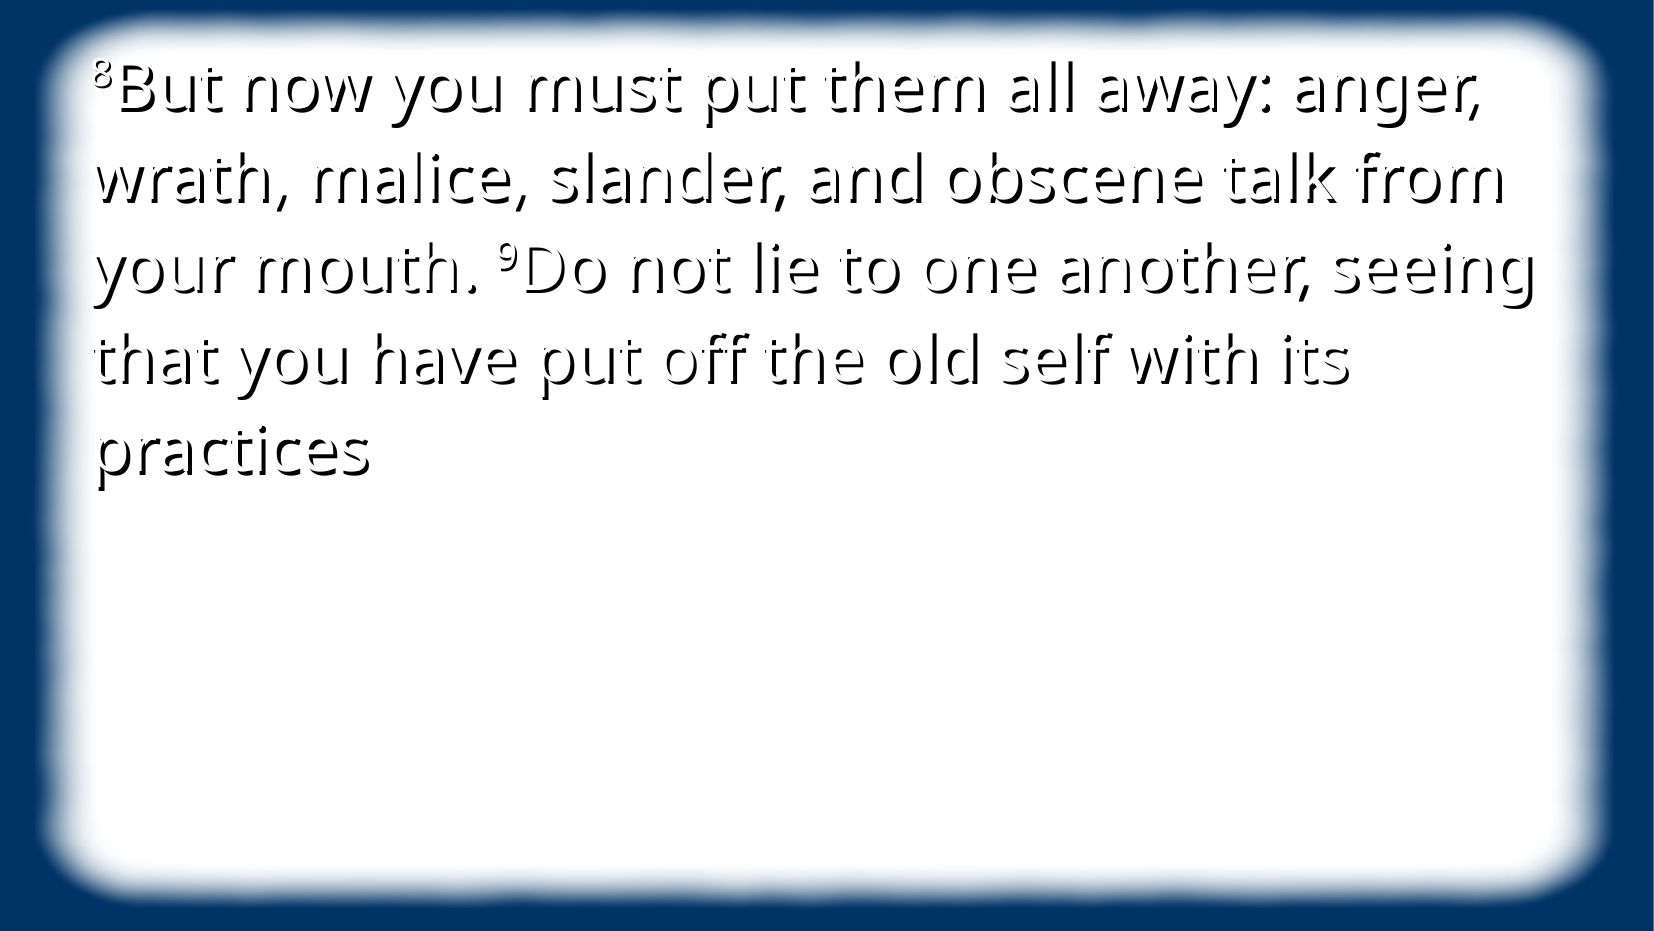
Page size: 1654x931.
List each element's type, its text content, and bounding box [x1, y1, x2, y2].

text_box 8But now you must put them all away: anger, wrath, malice, slander, and obscene talk from your mouth. 9Do not lie to one another, seeing that you have put off the old self with its practices [75, 30, 1576, 472]
picture [0, 0, 1654, 931]
